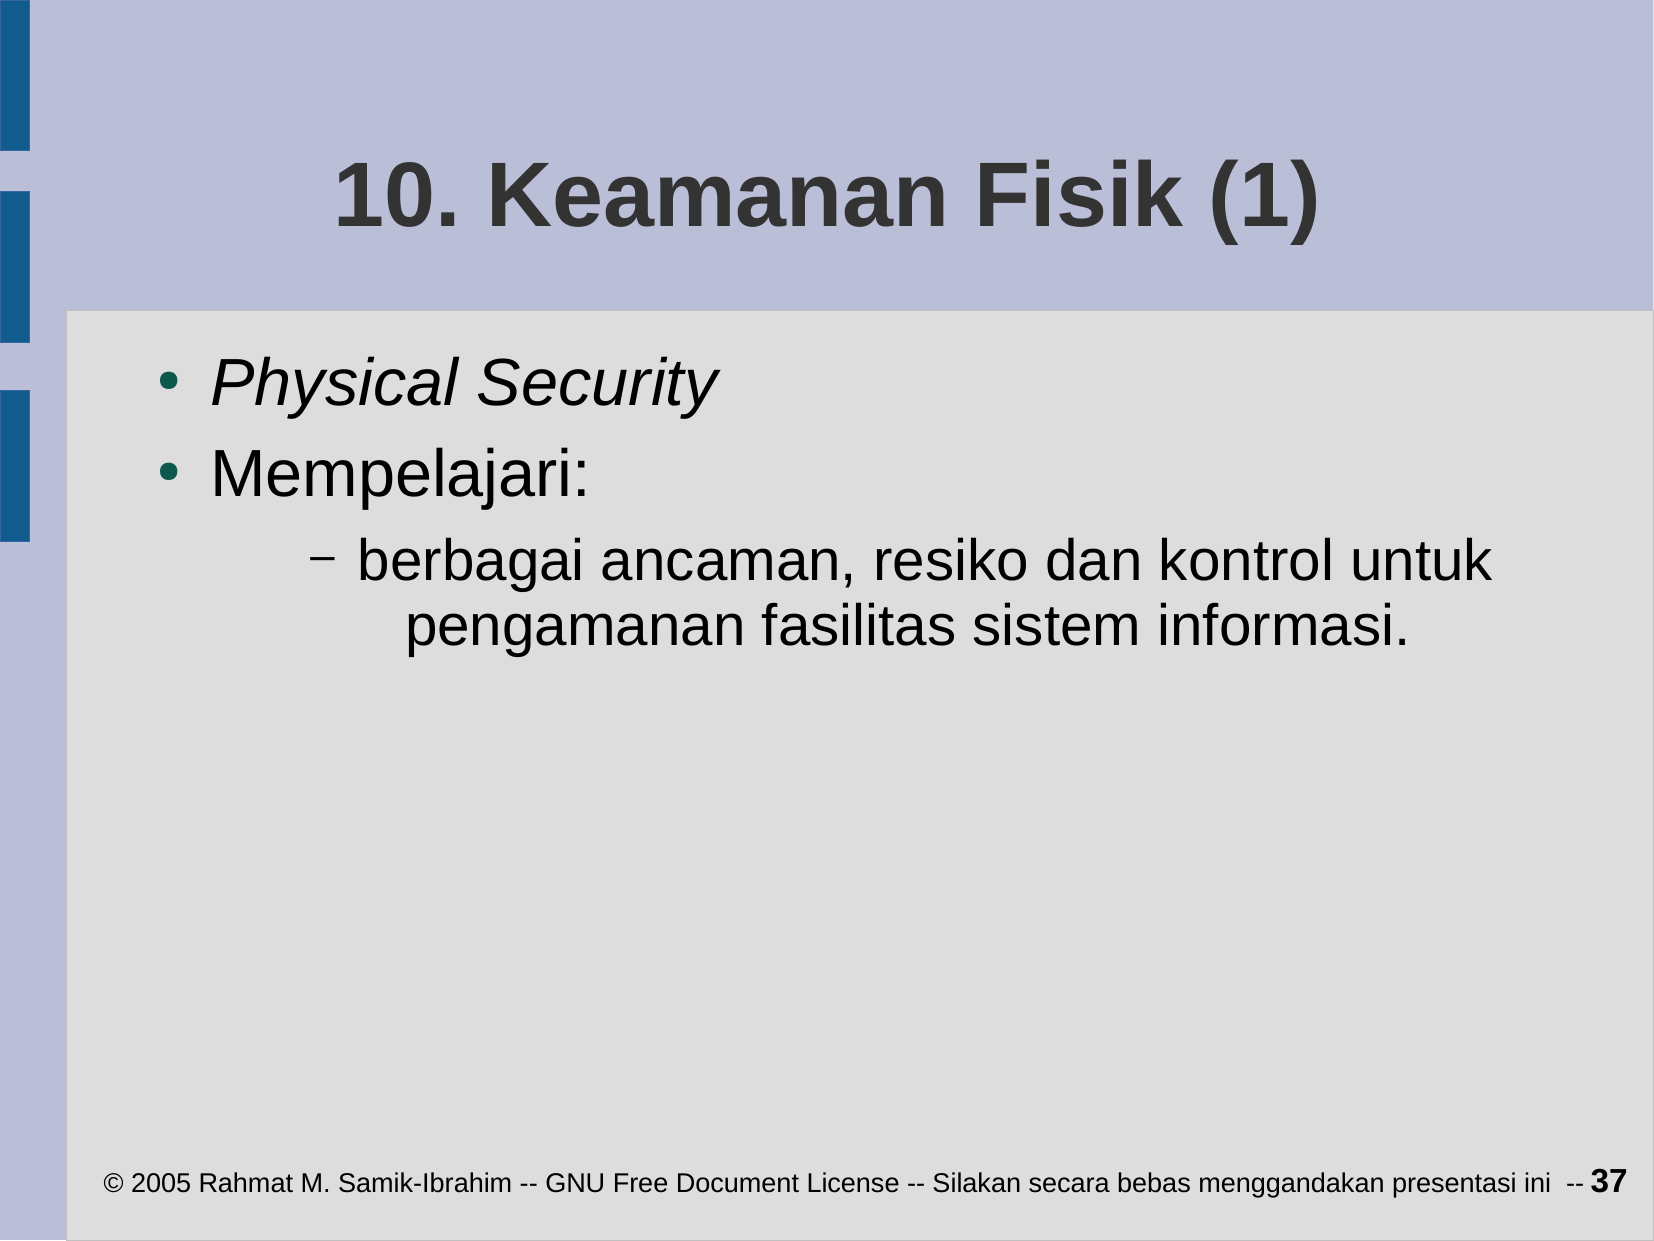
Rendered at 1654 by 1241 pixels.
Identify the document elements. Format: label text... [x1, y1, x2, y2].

title 10. Keamanan Fisik (1) [121, 91, 1534, 299]
list Physical Security Mempelajari: berbagai ancaman, resiko dan kontrol untuk pengamanan fasilitas sistem informasi. [121, 344, 1534, 1127]
